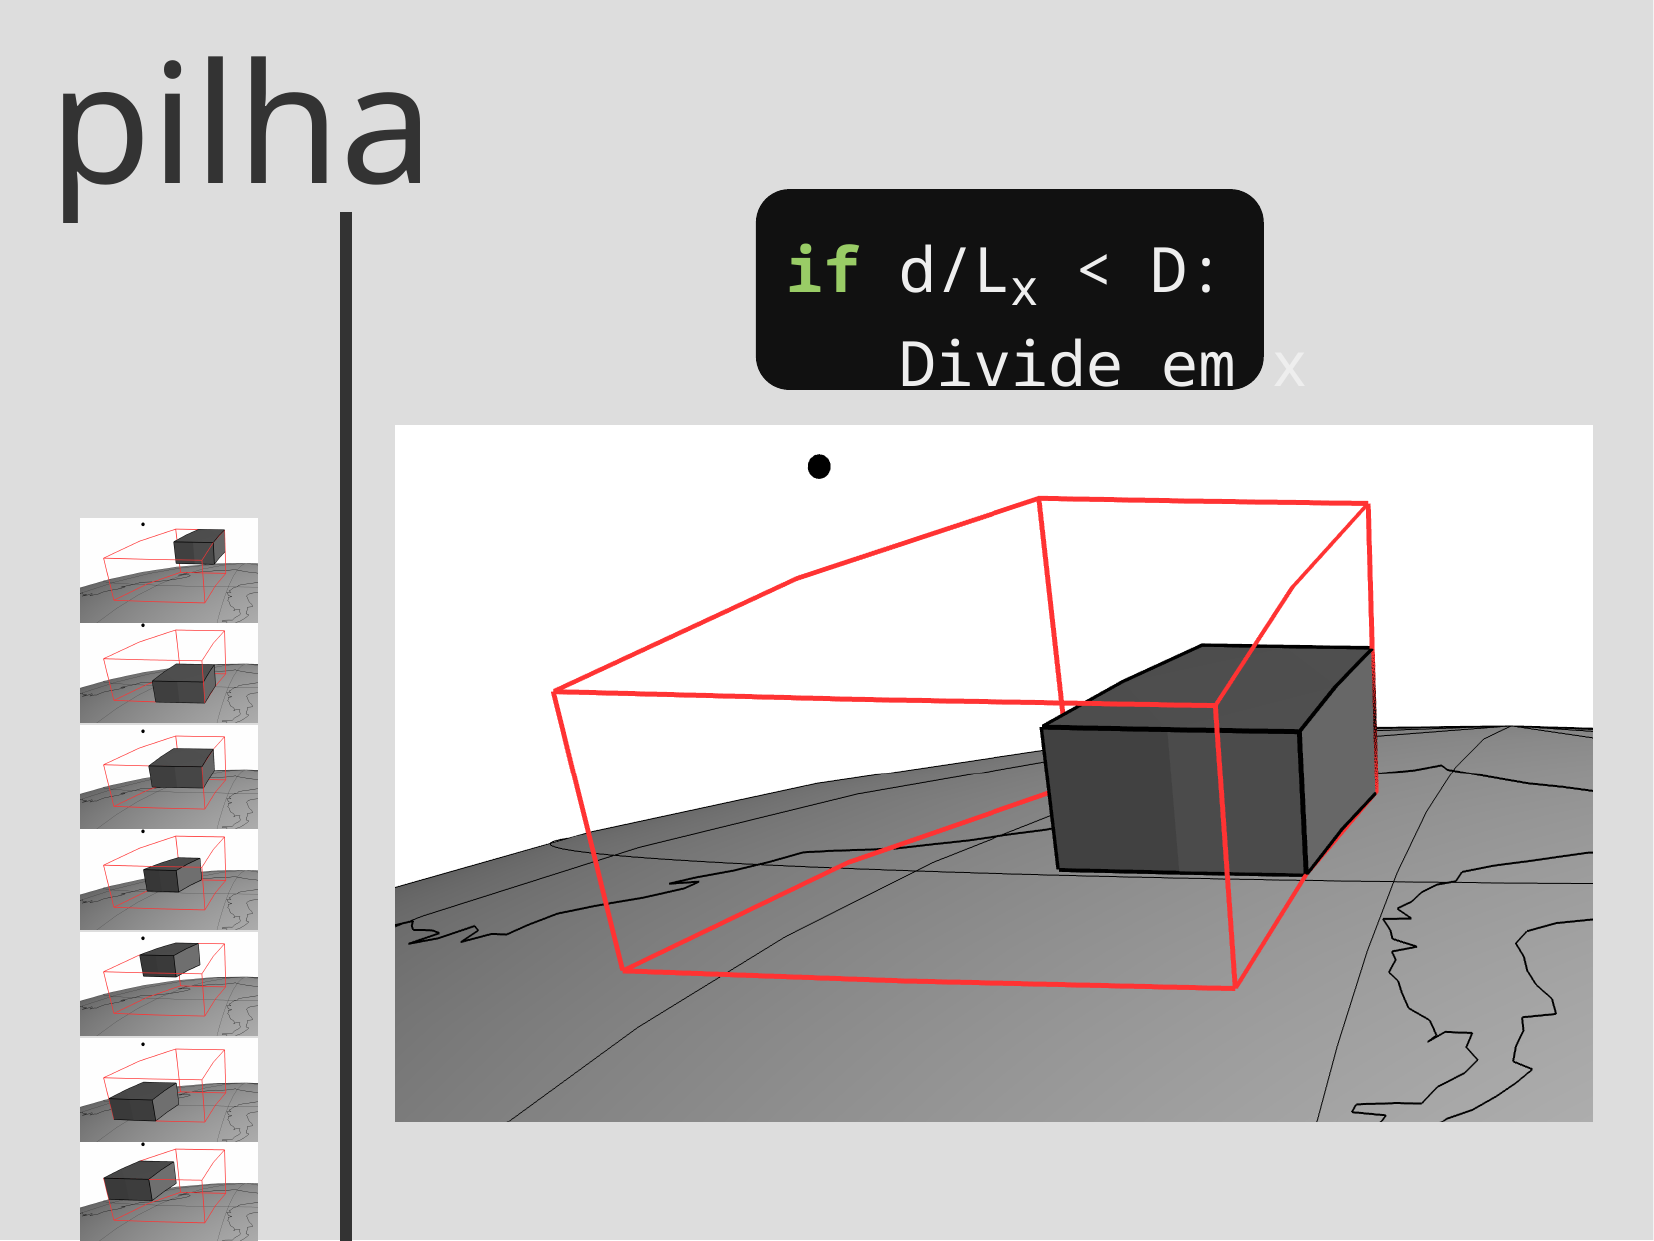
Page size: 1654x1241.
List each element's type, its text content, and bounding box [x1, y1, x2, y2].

picture [80, 725, 258, 930]
text_box [755, 189, 1264, 390]
picture [80, 1038, 258, 1241]
text_box if d/Lx < D: Divide em x [771, 218, 1239, 370]
picture [80, 518, 258, 723]
text_box pilha [34, 0, 323, 207]
picture [395, 425, 1593, 1123]
picture [80, 932, 258, 1036]
